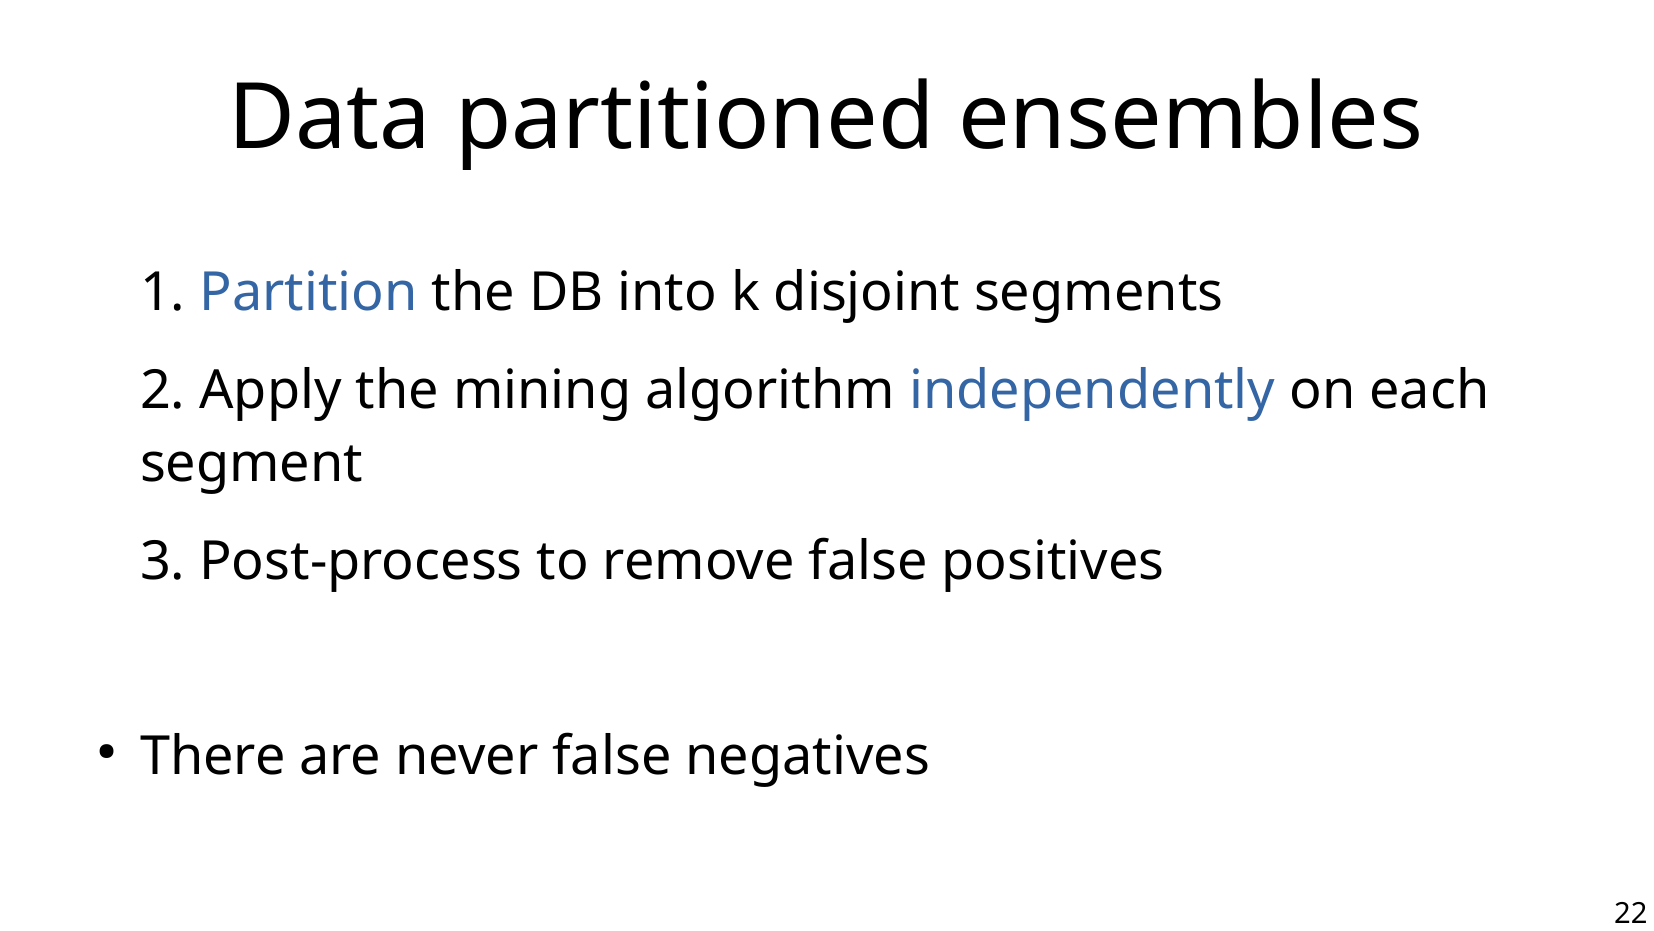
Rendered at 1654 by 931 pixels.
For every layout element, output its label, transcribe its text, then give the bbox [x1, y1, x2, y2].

title Data partitioned ensembles [82, 1, 1571, 226]
list 1. Partition the DB into k disjoint segments 2. Apply the mining algorithm independently on each segment 3. Post-process to remove false positives There are never false negatives [82, 253, 1571, 793]
